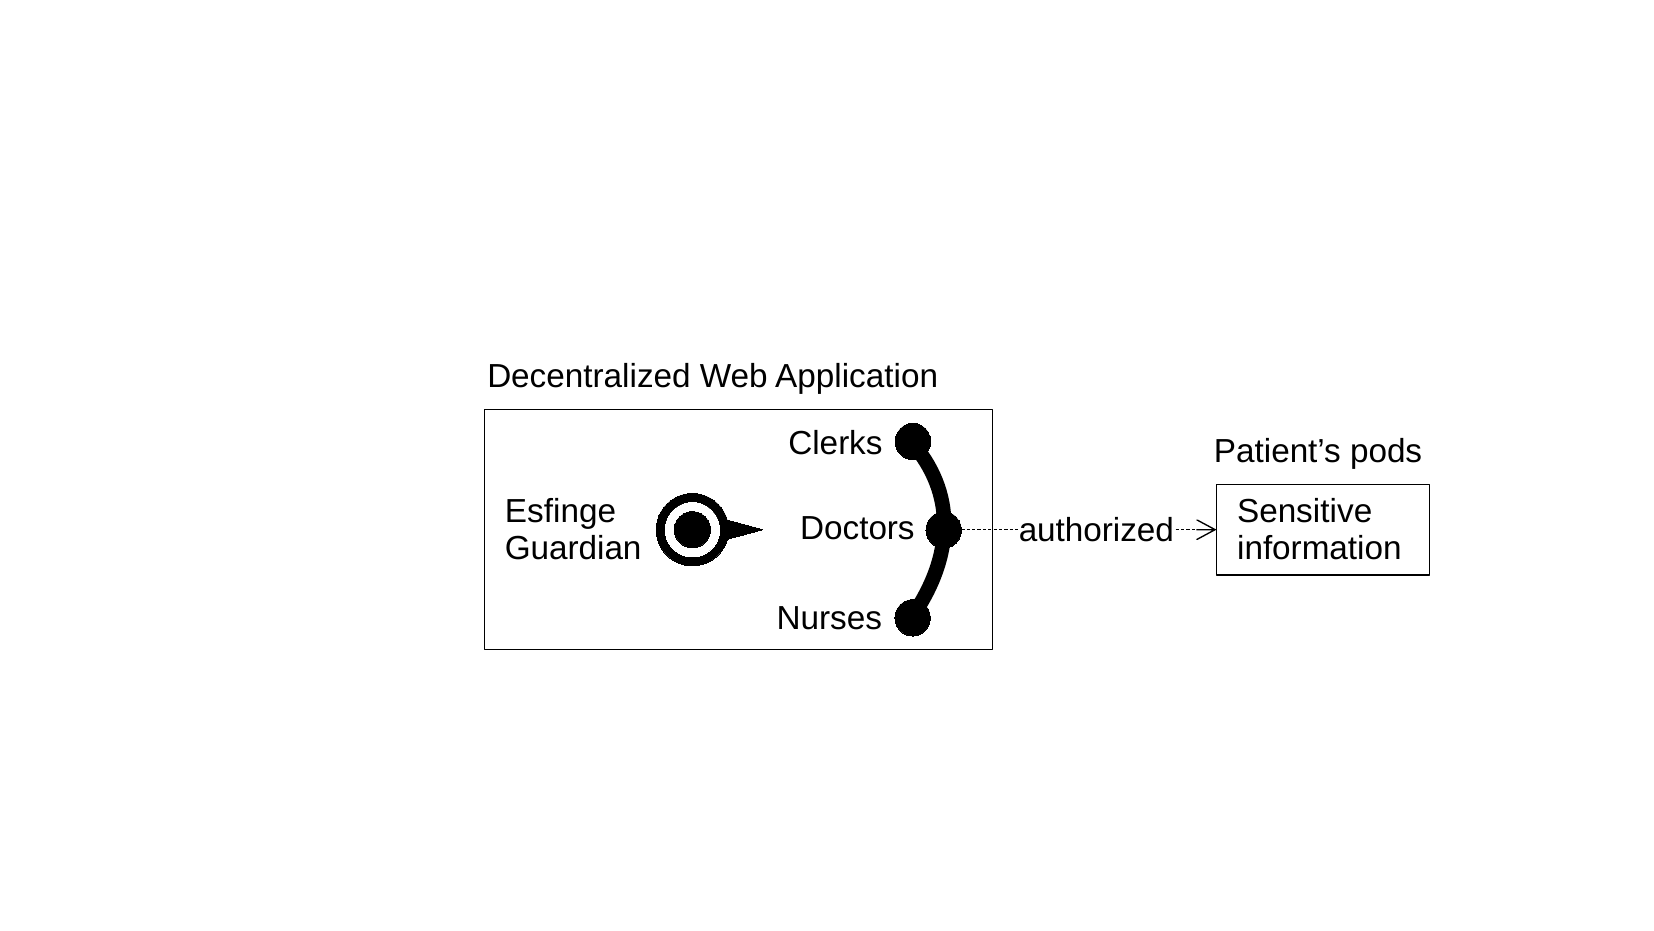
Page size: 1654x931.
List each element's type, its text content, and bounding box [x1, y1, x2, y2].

text_box [1216, 484, 1430, 576]
text_box Decentralized Web Application [472, 349, 969, 402]
text_box Clerks [773, 417, 904, 470]
text_box Nurses [761, 592, 904, 644]
text_box Esfinge Guardian [490, 485, 692, 575]
text_box Doctors [785, 502, 939, 555]
text_box Sensitive information [1222, 485, 1453, 575]
text_box [484, 409, 993, 650]
text_box Patient’s pods [1199, 425, 1441, 478]
text_box authorized [1003, 503, 1193, 556]
